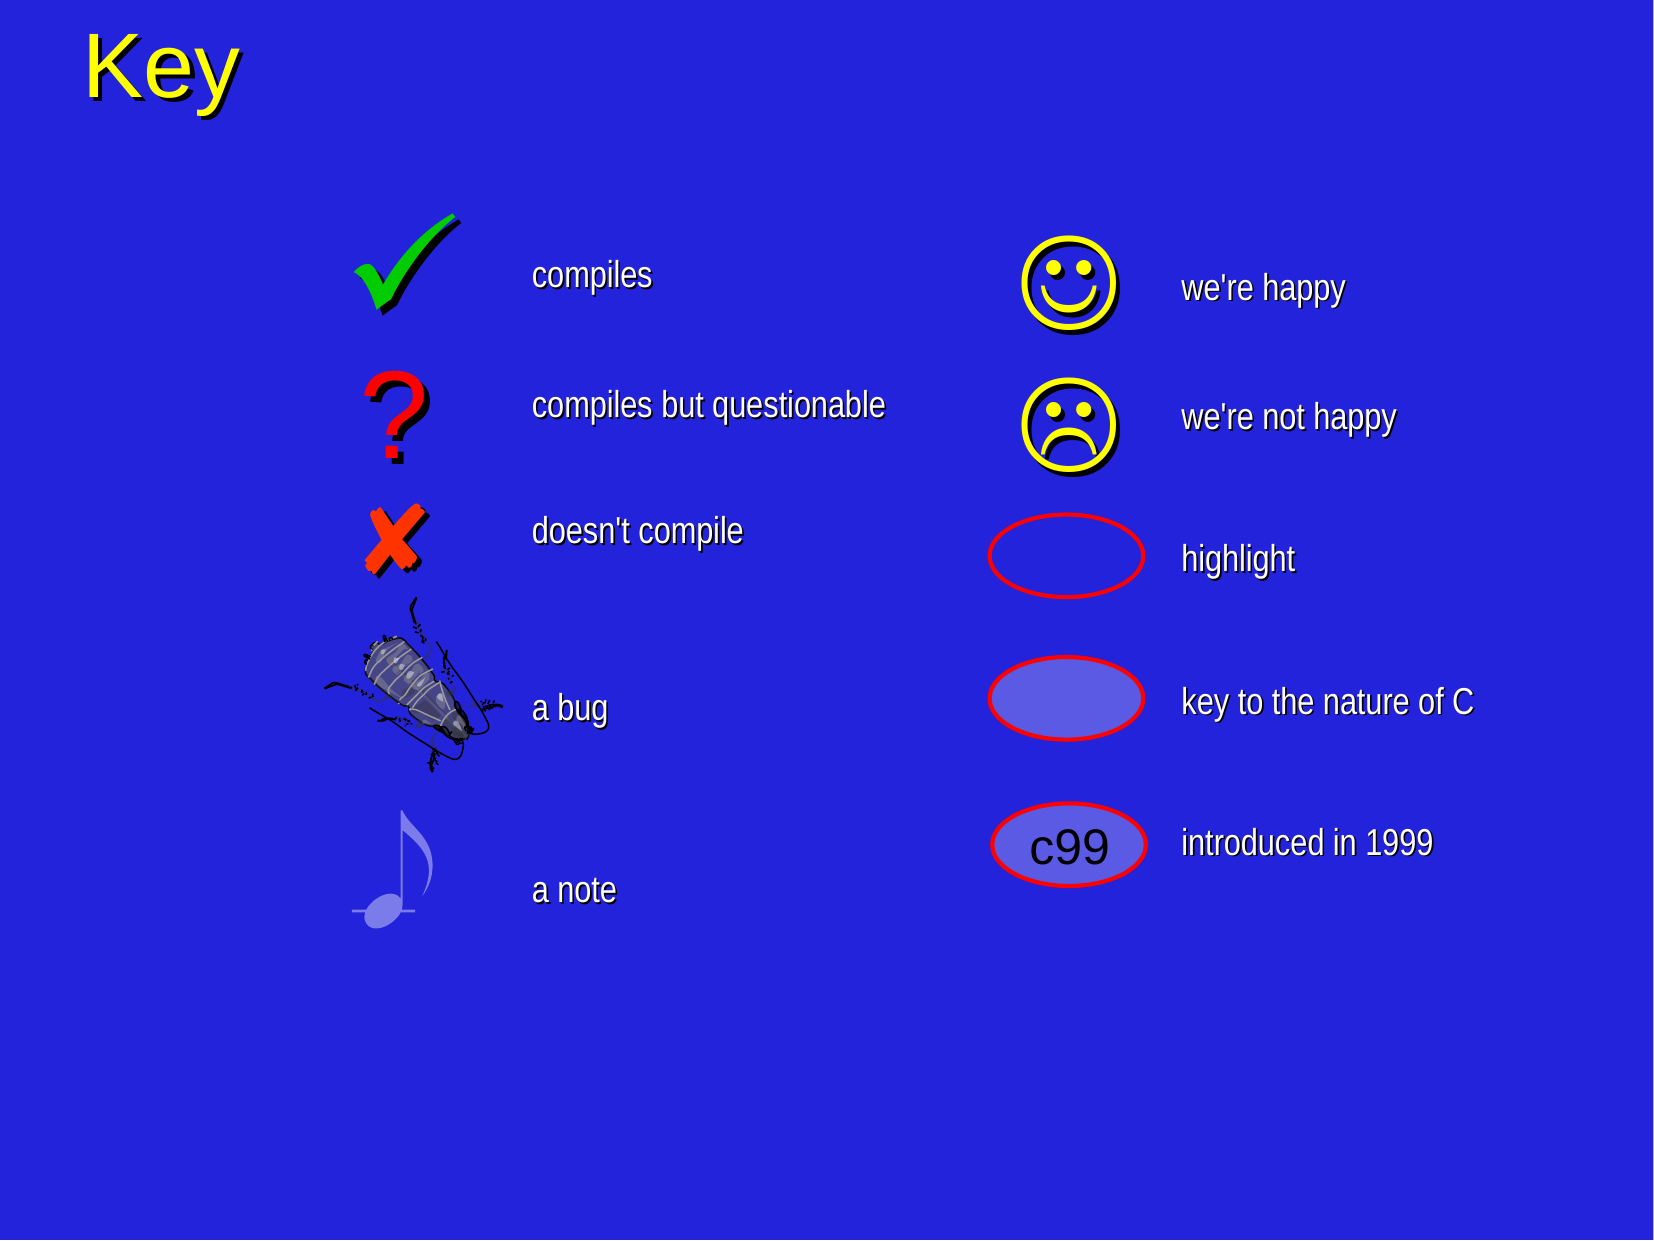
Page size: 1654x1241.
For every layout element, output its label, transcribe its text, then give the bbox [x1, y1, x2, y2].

text_box a note [517, 857, 683, 919]
text_box key to the nature of C [1166, 668, 1498, 730]
text_box a bug [517, 675, 683, 736]
text_box [414, 685, 449, 720]
text_box [461, 701, 478, 708]
text_box doesn't compile [517, 498, 990, 559]
text_box  [339, 451, 459, 616]
text_box compiles but questionable [517, 372, 990, 433]
text_box [989, 657, 1144, 740]
text_box  [1001, 337, 1191, 504]
text_box [351, 810, 433, 929]
text_box [370, 642, 381, 650]
text_box introduced in 1999 [1166, 810, 1545, 871]
text_box highlight [1166, 526, 1498, 587]
text_box  [1001, 195, 1191, 337]
title Key [82, 2, 1571, 130]
text_box we're happy [1166, 254, 1498, 316]
text_box  [328, 172, 518, 368]
text_box [365, 637, 438, 708]
text_box c99 [992, 803, 1146, 887]
text_box we're not happy [1166, 384, 1498, 446]
text_box ? [344, 325, 445, 451]
text_box [441, 681, 456, 710]
text_box [409, 710, 440, 729]
text_box compiles [517, 242, 848, 303]
text_box [443, 711, 472, 740]
text_box [429, 730, 440, 751]
text_box [420, 630, 427, 638]
